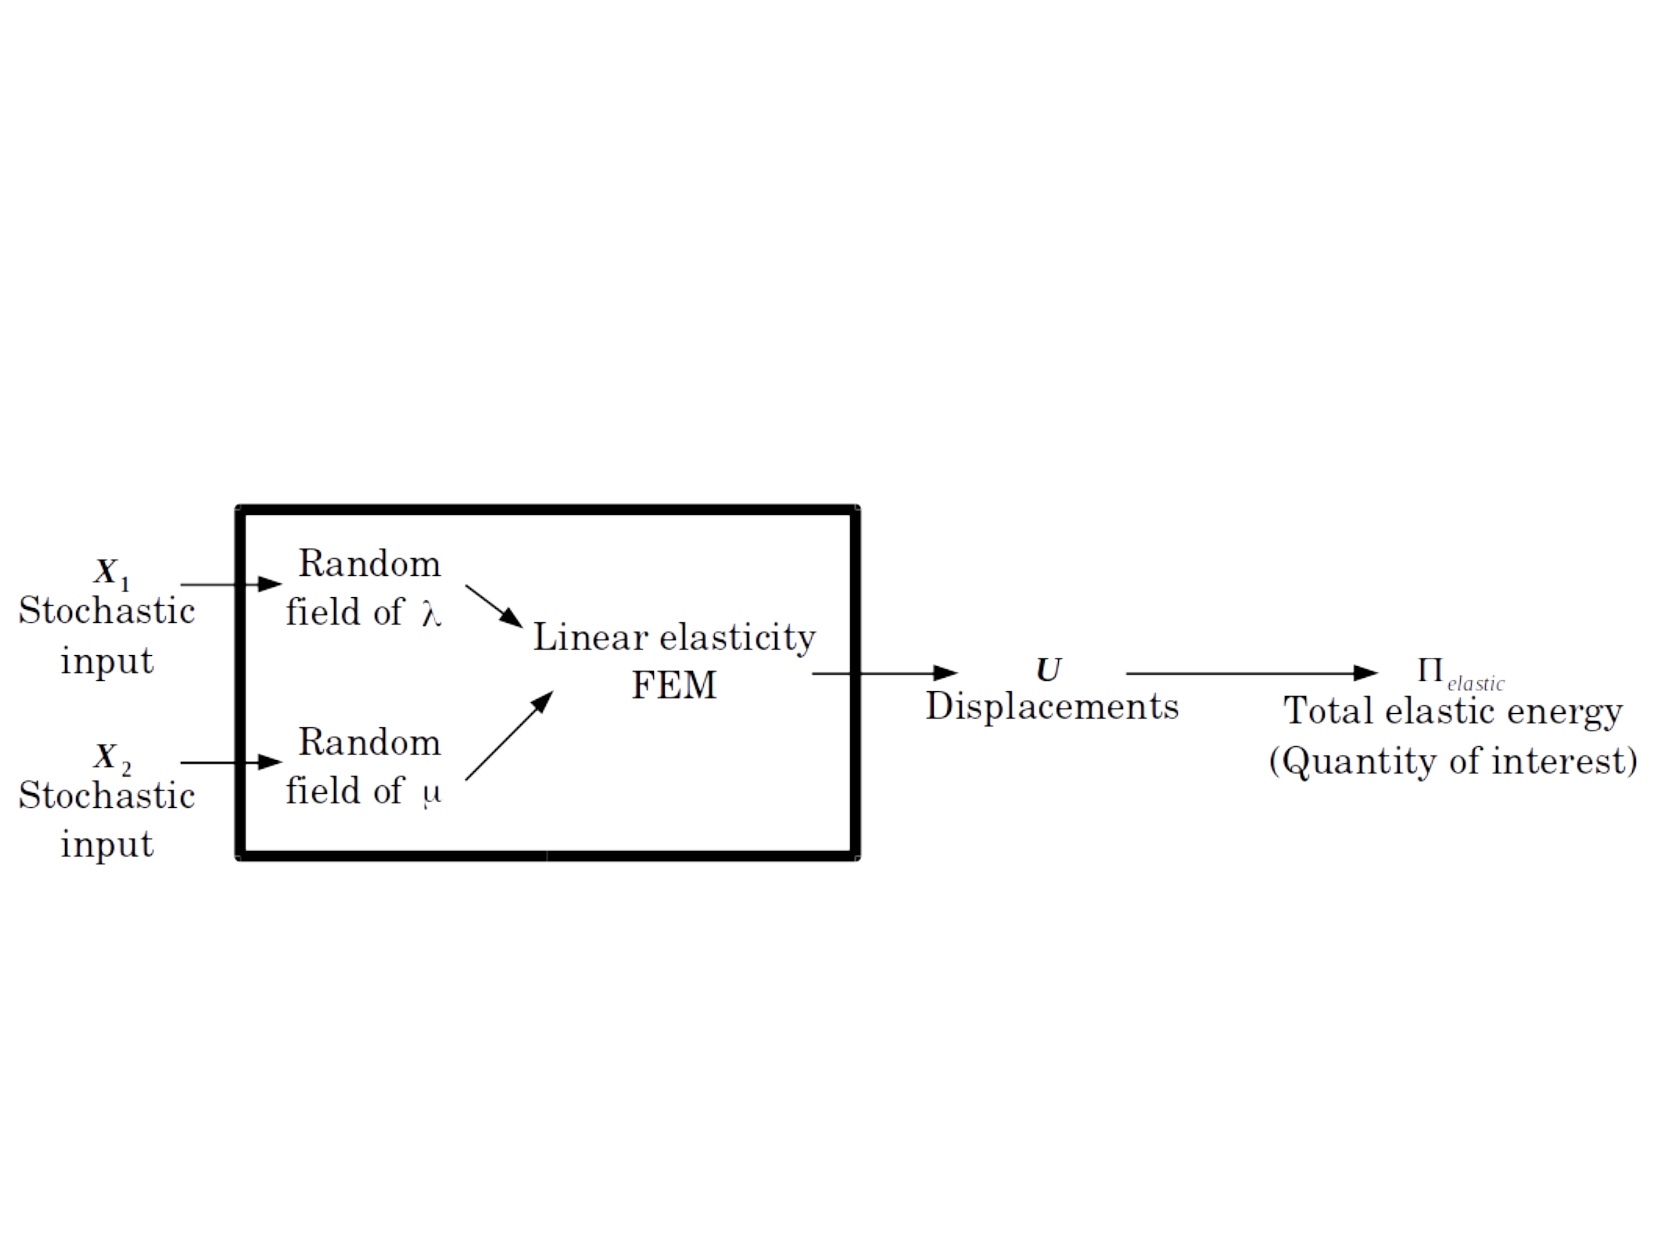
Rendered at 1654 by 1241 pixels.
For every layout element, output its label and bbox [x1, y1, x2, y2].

picture [4, 503, 1654, 876]
